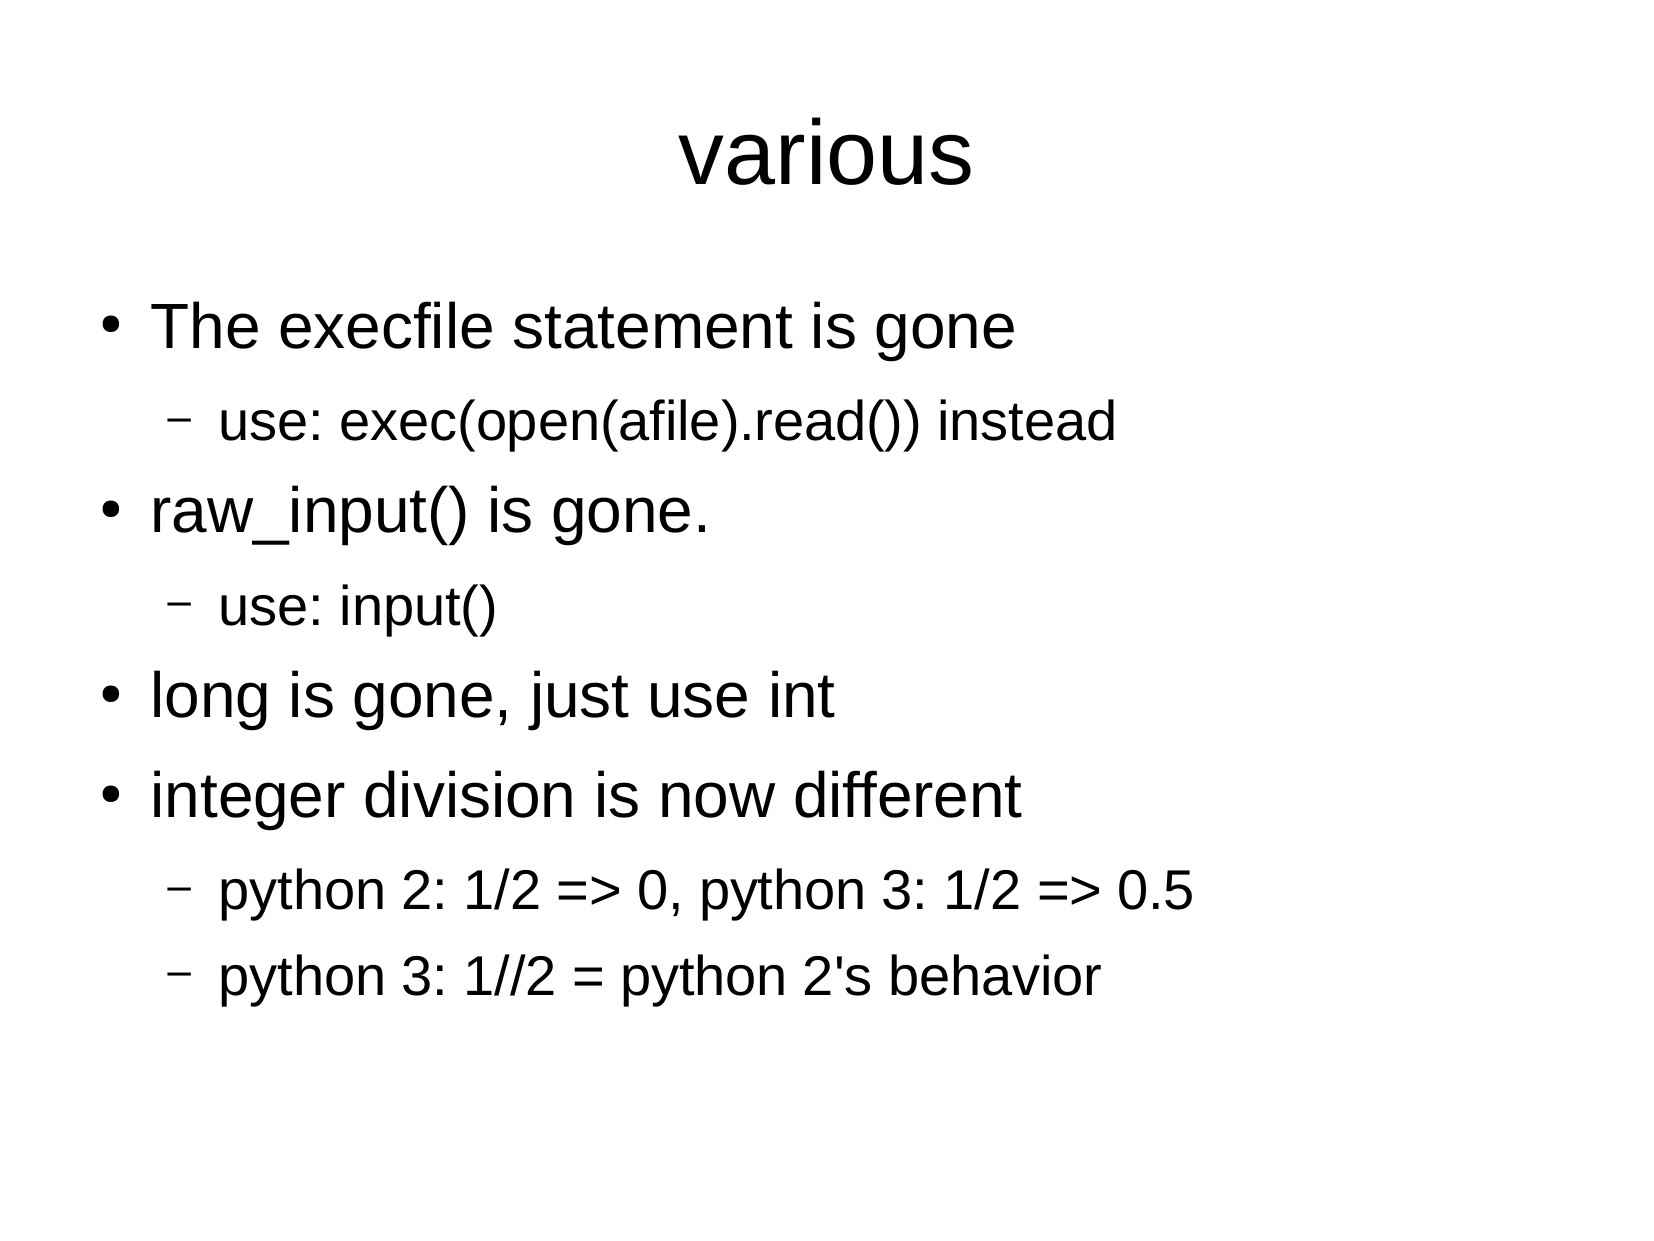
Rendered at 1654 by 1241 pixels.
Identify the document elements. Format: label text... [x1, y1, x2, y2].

list The execfile statement is gone use: exec(open(afile).read()) instead raw_input() is gone. use: input() long is gone, just use int integer division is now different python 2: 1/2 => 0, python 3: 1/2 => 0.5 python 3: 1//2 = python 2's behavior [82, 290, 1571, 1010]
title various [82, 49, 1571, 257]
